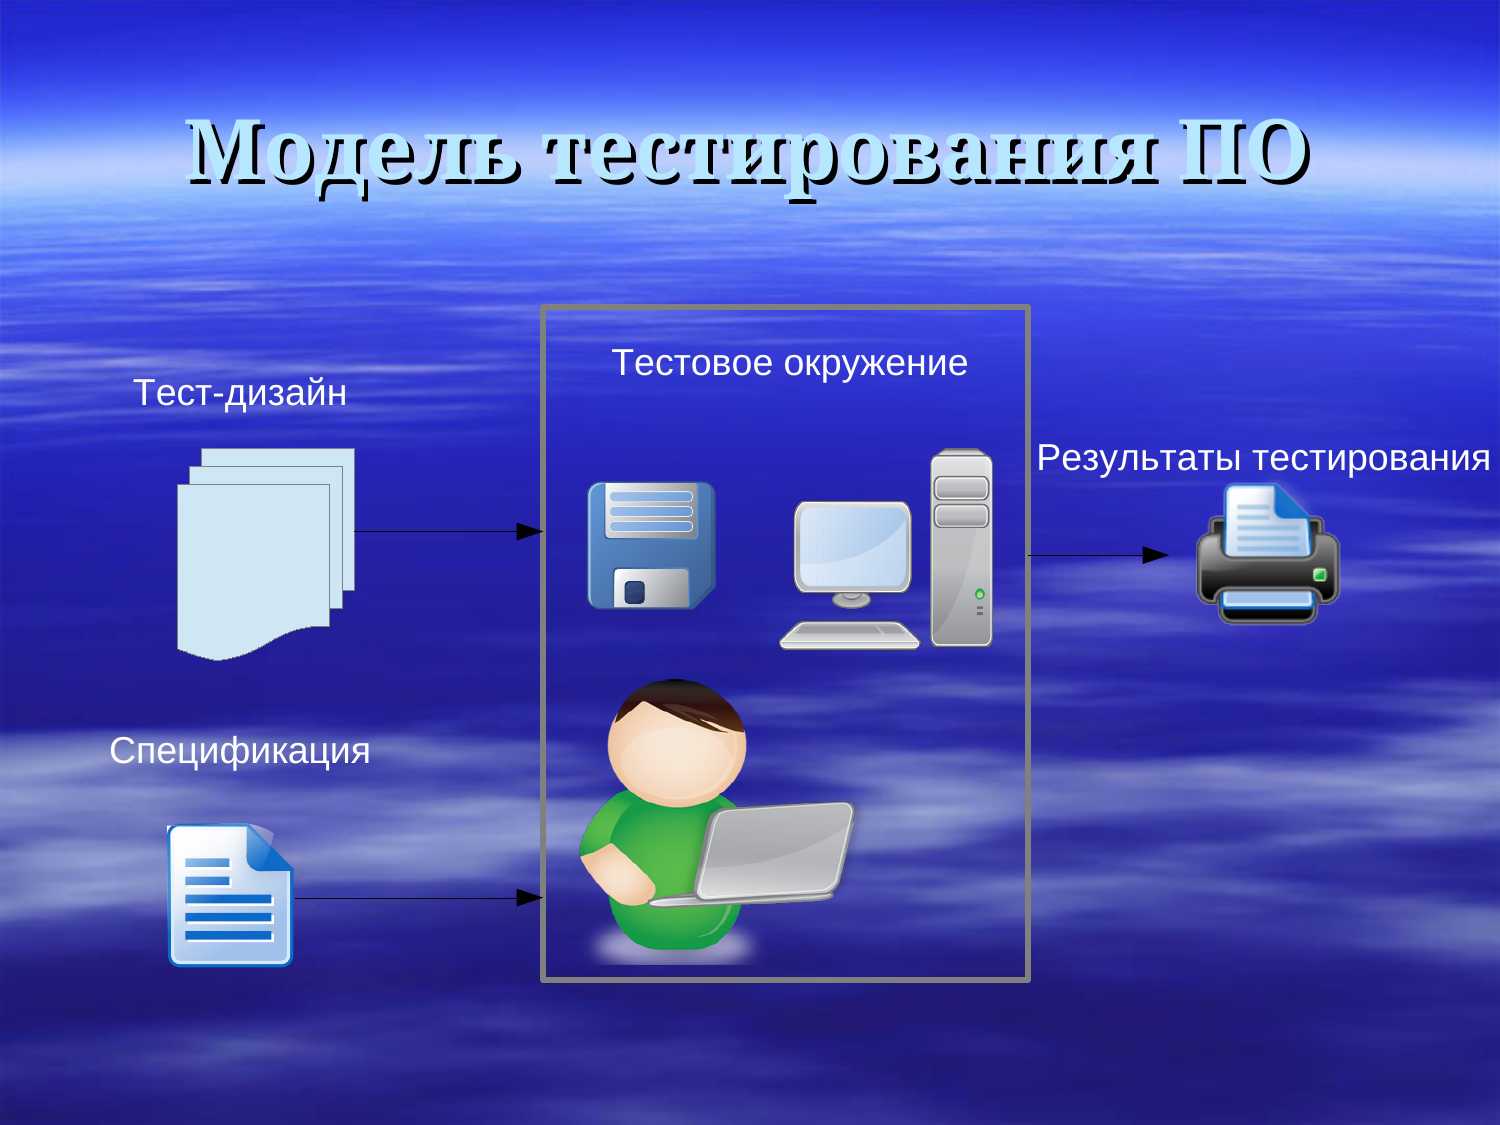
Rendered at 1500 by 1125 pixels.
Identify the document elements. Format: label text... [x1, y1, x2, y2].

picture [0, 0, 1500, 1125]
text_box Спецификация [94, 718, 402, 824]
title Модель тестирования ПО [49, 28, 1446, 264]
text_box Тест-дизайн [118, 360, 364, 421]
text_box Тестовое окружение [596, 330, 984, 391]
text_box [177, 448, 355, 661]
picture [546, 310, 1025, 977]
text_box Результаты тестирования [1021, 425, 1500, 486]
